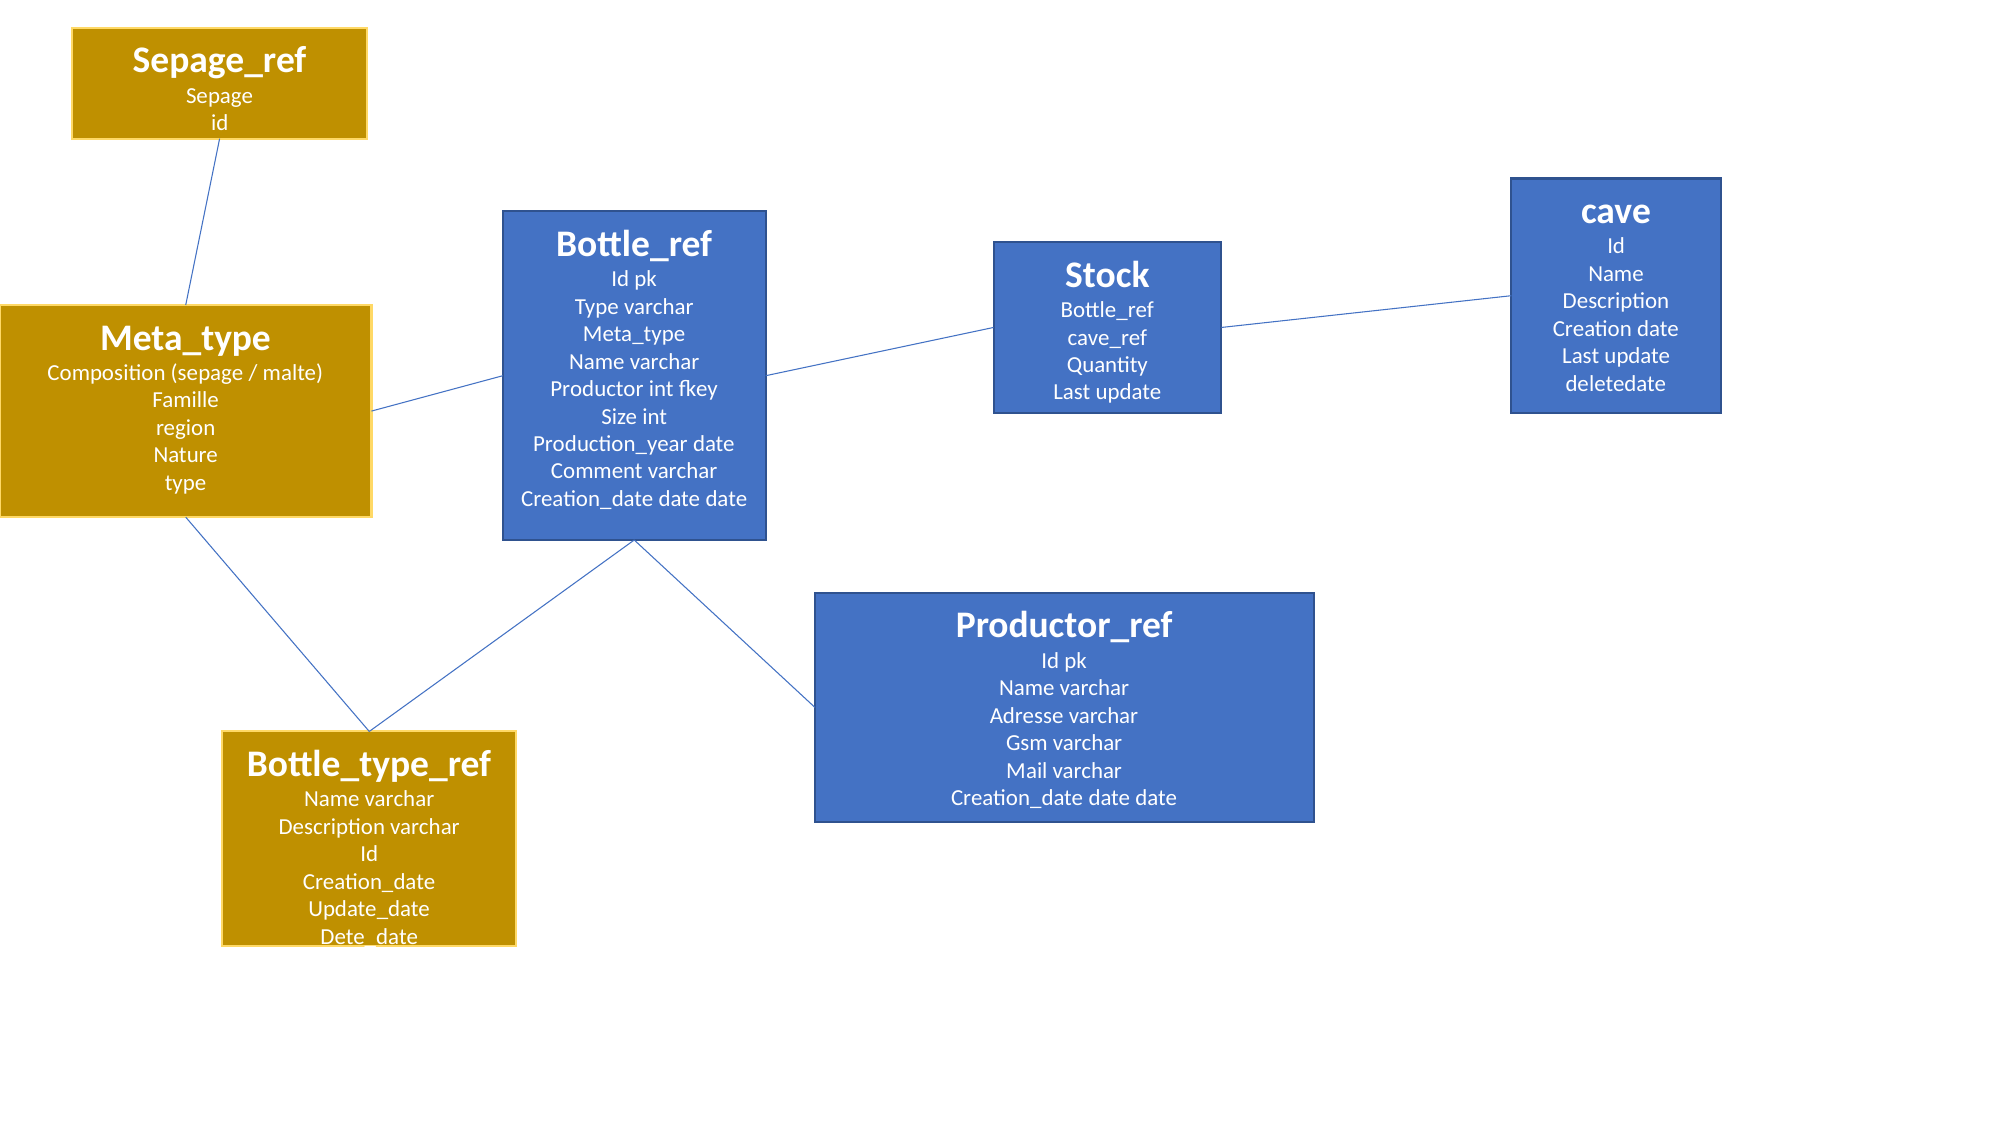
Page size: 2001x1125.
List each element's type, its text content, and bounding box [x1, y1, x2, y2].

text_box cave Id Name Description Creation date Last update deletedate [1511, 179, 1721, 413]
text_box Stock Bottle_ref cave_ref Quantity Last update [994, 242, 1221, 413]
text_box Bottle_ref Id pk Type varchar Meta_type Name varchar Productor int fkey Size int Production_year date Comment varchar Creation_date date date [503, 211, 766, 540]
text_box Productor_ref Id pk Name varchar Adresse varchar Gsm varchar Mail varchar Creation_date date date [815, 593, 1314, 822]
text_box Bottle_type_ref Name varchar Description varchar Id Creation_date Update_date Dete_date [222, 731, 516, 946]
text_box Meta_type Composition (sepage / malte) Famille region Nature type [0, 305, 372, 517]
text_box Sepage_ref Sepage id [72, 28, 367, 139]
